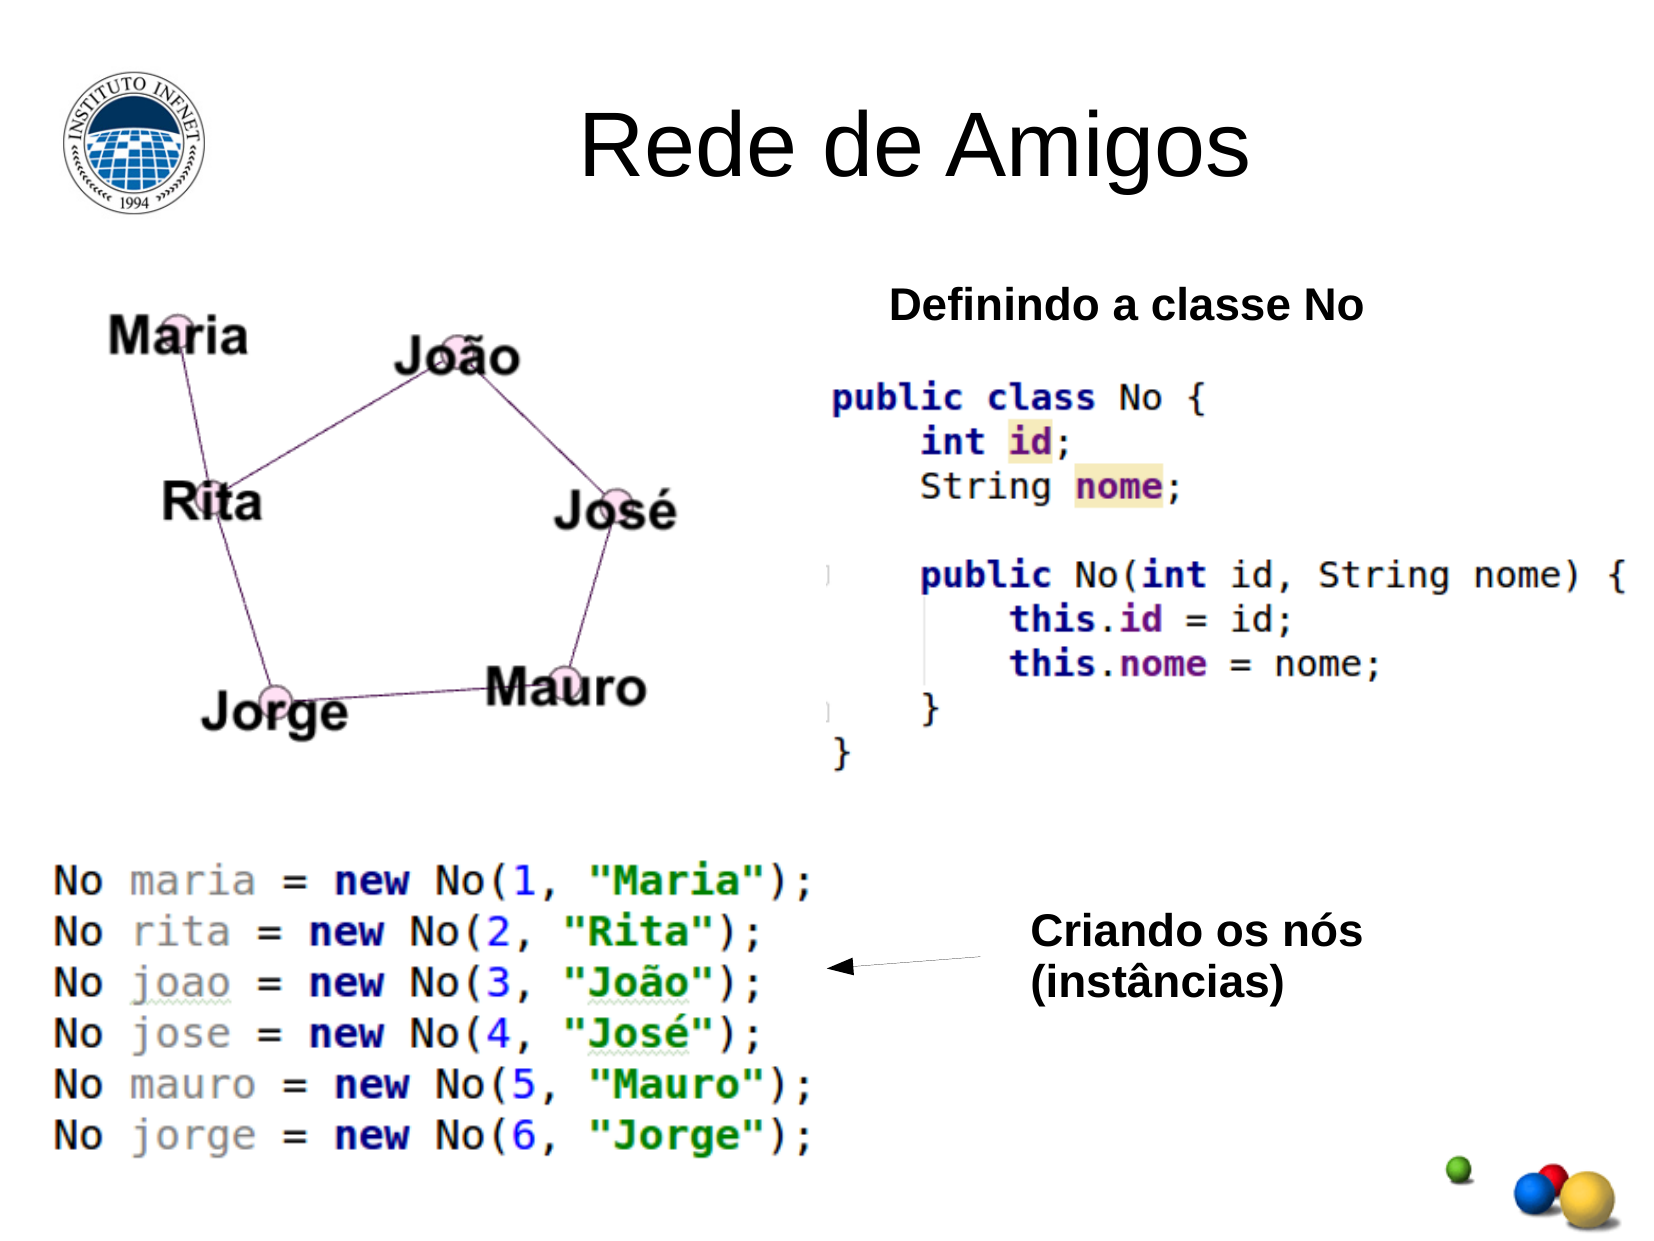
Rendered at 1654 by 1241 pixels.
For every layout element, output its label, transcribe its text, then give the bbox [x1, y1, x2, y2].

text_box Criando os nós (instâncias) [1015, 897, 1524, 1040]
picture [18, 58, 249, 227]
picture [1423, 1151, 1647, 1235]
text_box Definindo a classe No [874, 271, 1501, 367]
title Rede de Amigos [259, 40, 1571, 249]
picture [24, 838, 851, 1205]
picture [826, 377, 1632, 780]
picture [94, 294, 697, 768]
